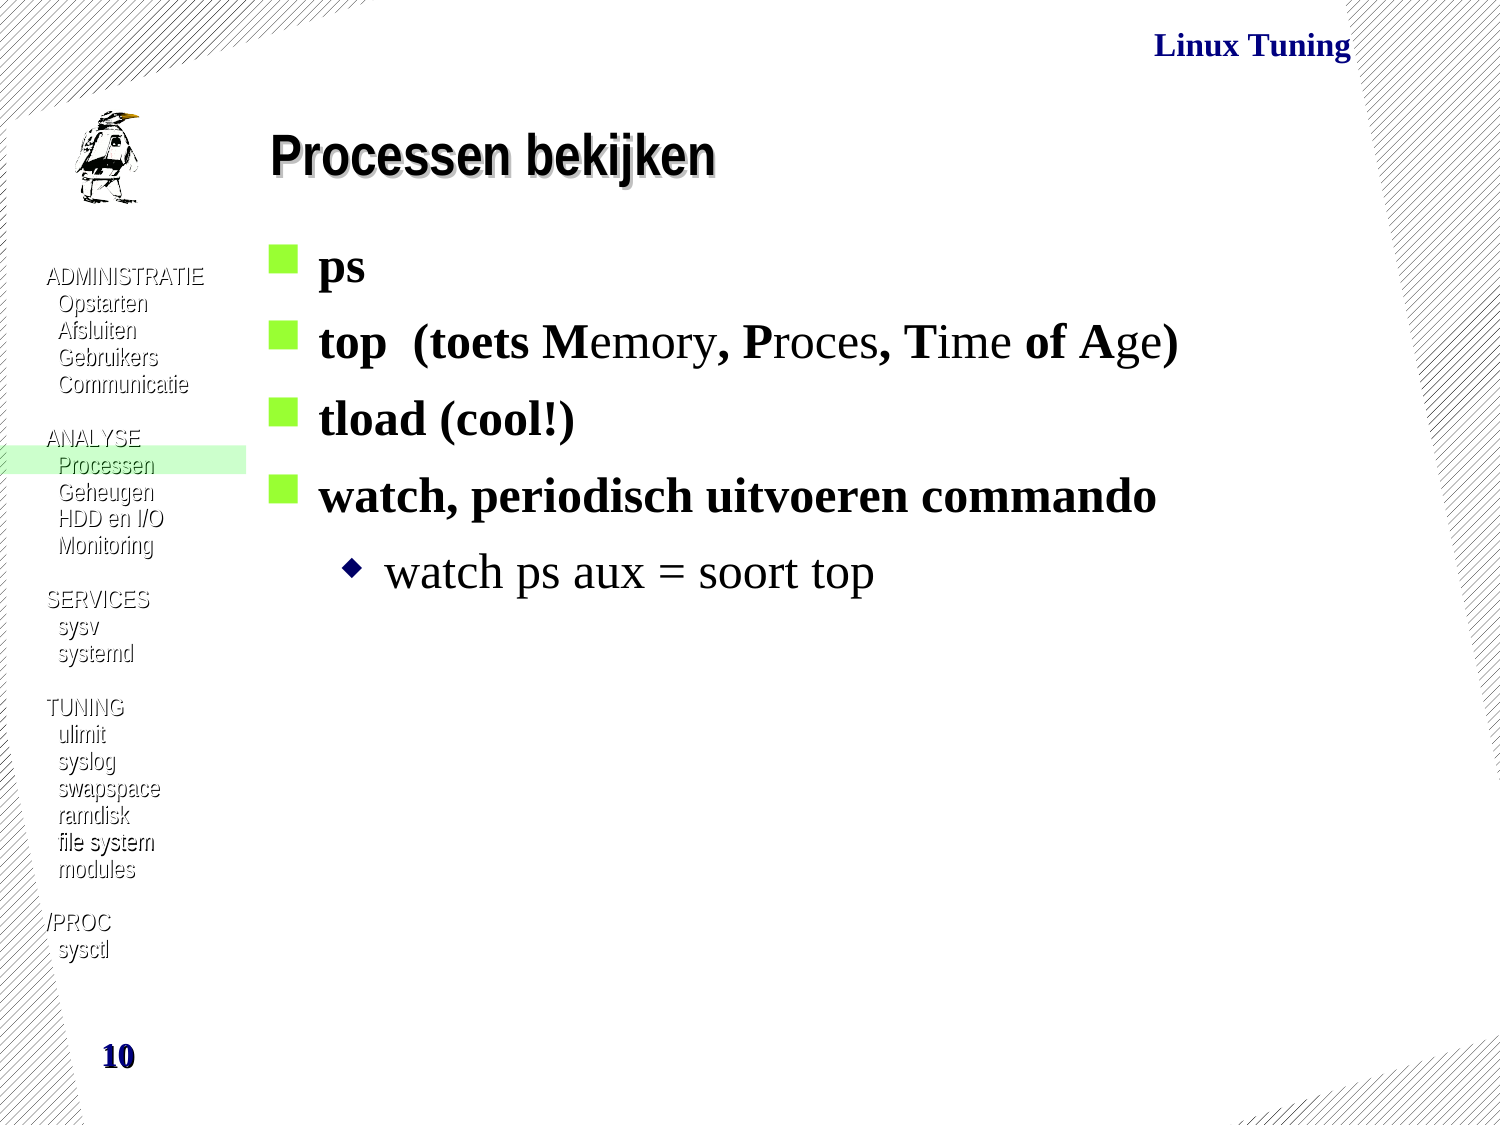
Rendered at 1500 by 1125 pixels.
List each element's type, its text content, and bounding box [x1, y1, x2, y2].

title Processen bekijken [270, 41, 1500, 250]
list ps top (toets Memory, Proces, Time of Age) tload (cool!) watch, periodisch uitvoeren commando watch ps aux = soort top [264, 229, 1486, 882]
picture [57, 105, 143, 206]
text_box [0, 445, 247, 475]
